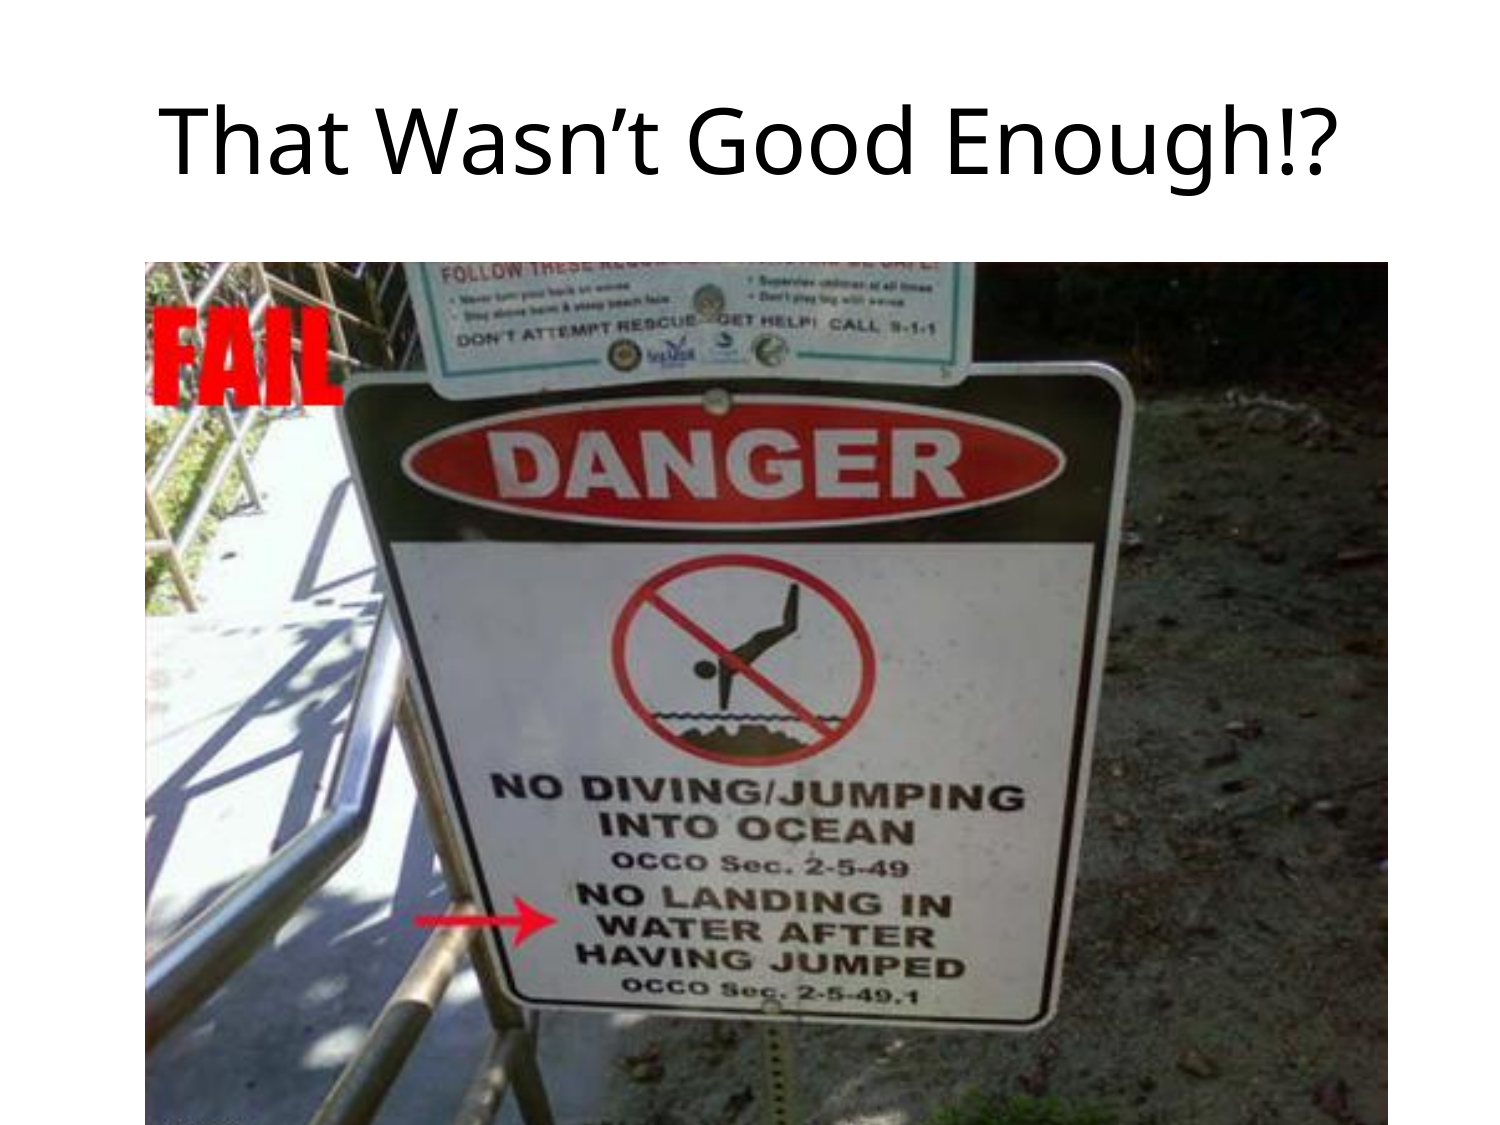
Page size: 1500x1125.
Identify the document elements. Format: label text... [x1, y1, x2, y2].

picture [145, 262, 1388, 1125]
title That Wasn’t Good Enough!? [75, 45, 1426, 233]
